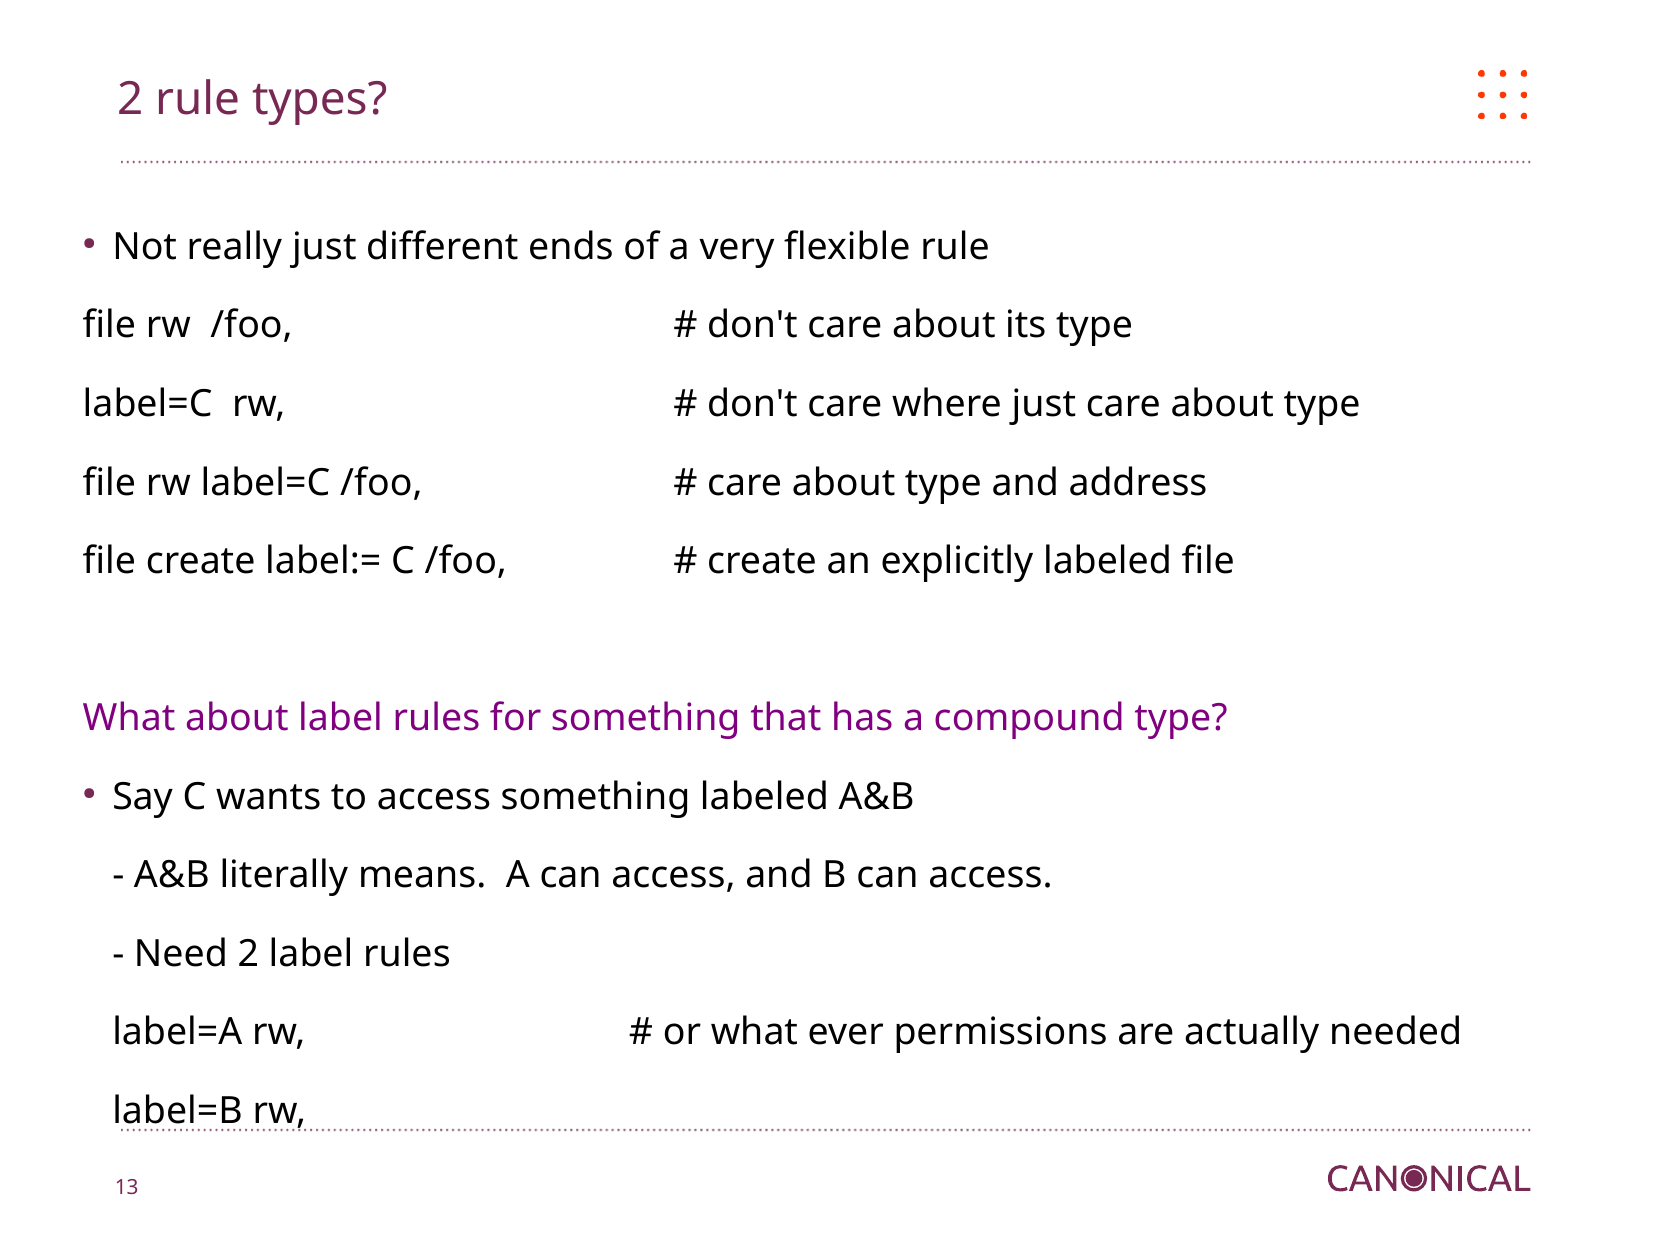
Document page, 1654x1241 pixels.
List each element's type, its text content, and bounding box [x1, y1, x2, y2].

list Not really just different ends of a very flexible rule file rw /foo, # don't care about its type label=C rw, # don't care where just care about type file rw label=C /foo, # care about type and address file create label:= C /foo, # create an explicitly labeled file What about label rules for something that has a compound type? Say C wants to access something labeled A&B - A&B literally means. A can access, and B can access. - Need 2 label rules label=A rw, # or what ever permissions are actually needed label=B rw, [82, 206, 1571, 1123]
picture [111, 1127, 1533, 1134]
picture [1478, 70, 1527, 119]
title 2 rule types? [117, 71, 1447, 123]
picture [111, 159, 1533, 166]
